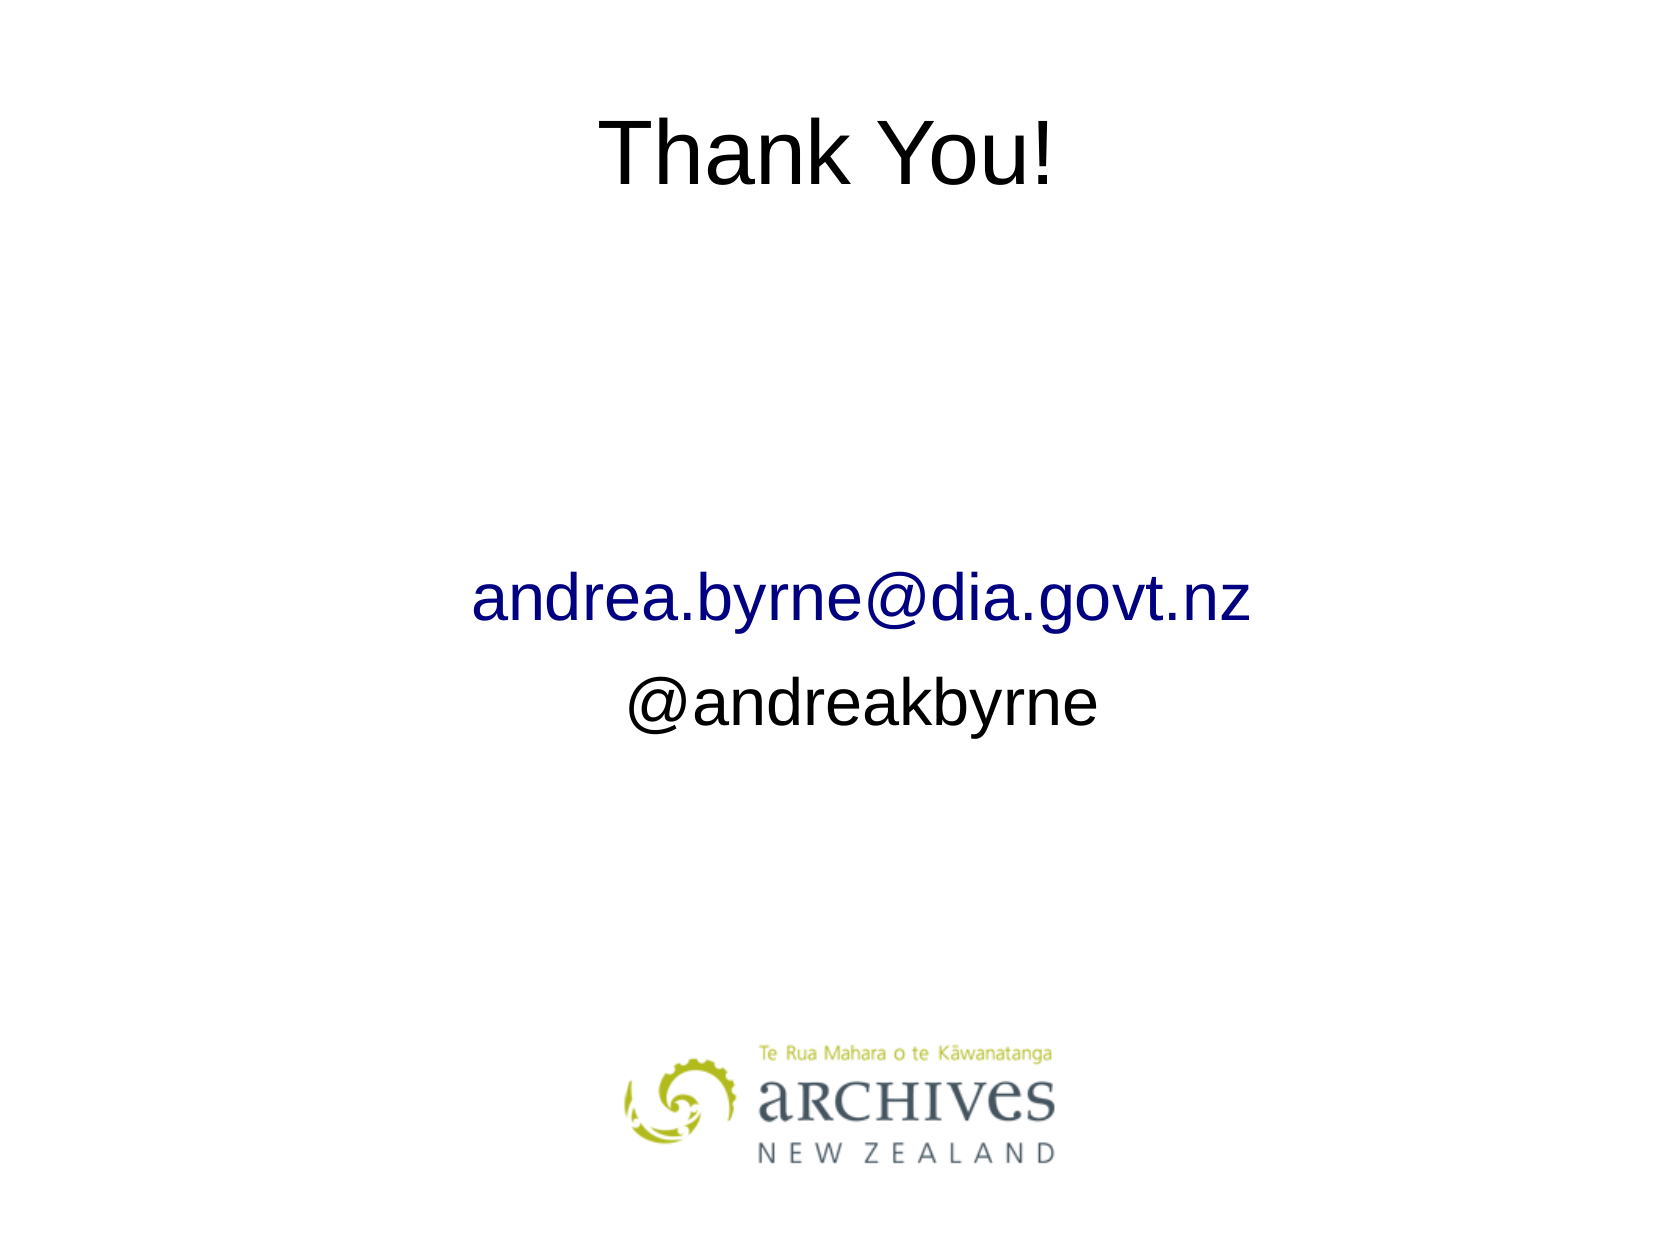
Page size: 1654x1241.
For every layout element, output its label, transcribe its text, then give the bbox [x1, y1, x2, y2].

picture [590, 1009, 1125, 1201]
list andrea.byrne@dia.govt.nz @andreakbyrne [82, 290, 1571, 1010]
title Thank You! [82, 49, 1571, 257]
